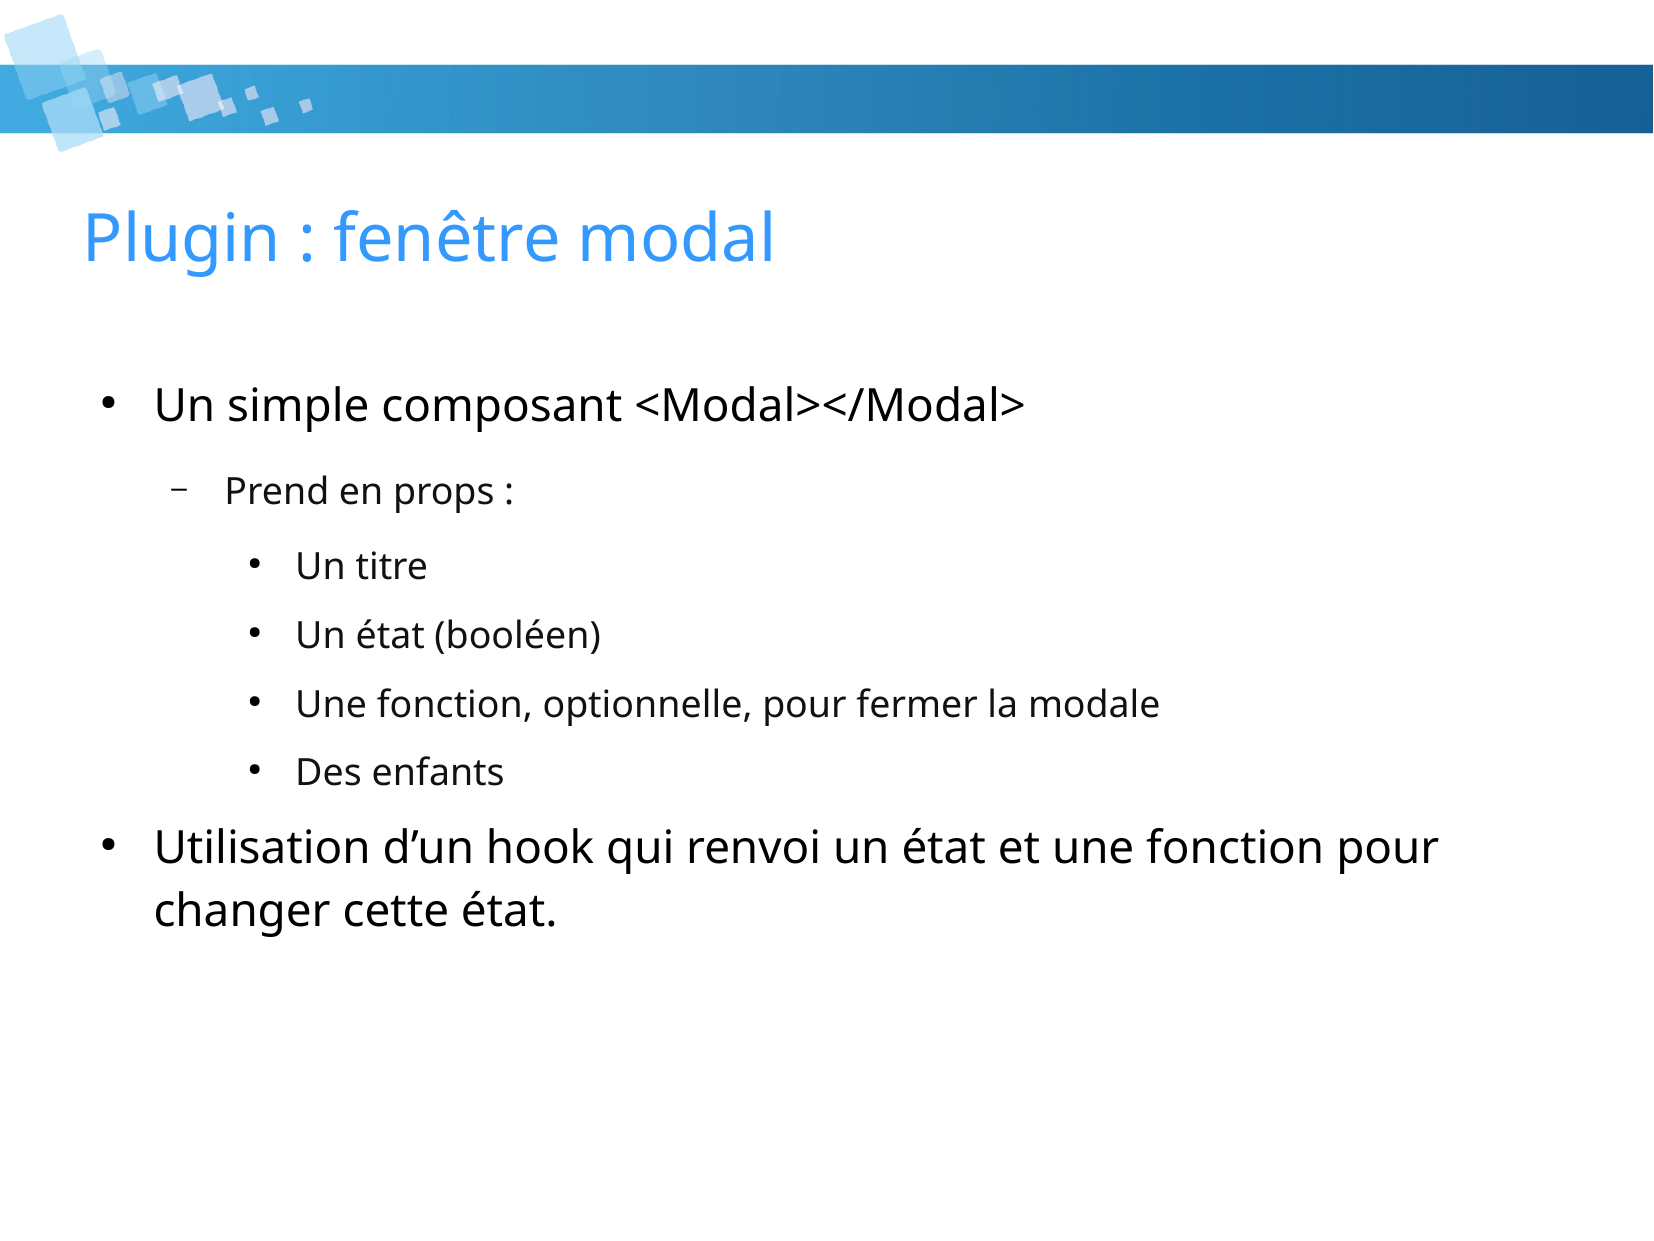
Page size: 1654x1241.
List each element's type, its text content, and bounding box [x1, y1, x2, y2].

picture [0, 0, 1653, 1238]
list Un simple composant <Modal></Modal> Prend en props : Un titre Un état (booléen) Une fonction, optionnelle, pour fermer la modale Des enfants Utilisation d’un hook qui renvoi un état et une fonction pour changer cette état. [82, 372, 1571, 1093]
title Plugin : fenêtre modal [82, 132, 1571, 340]
